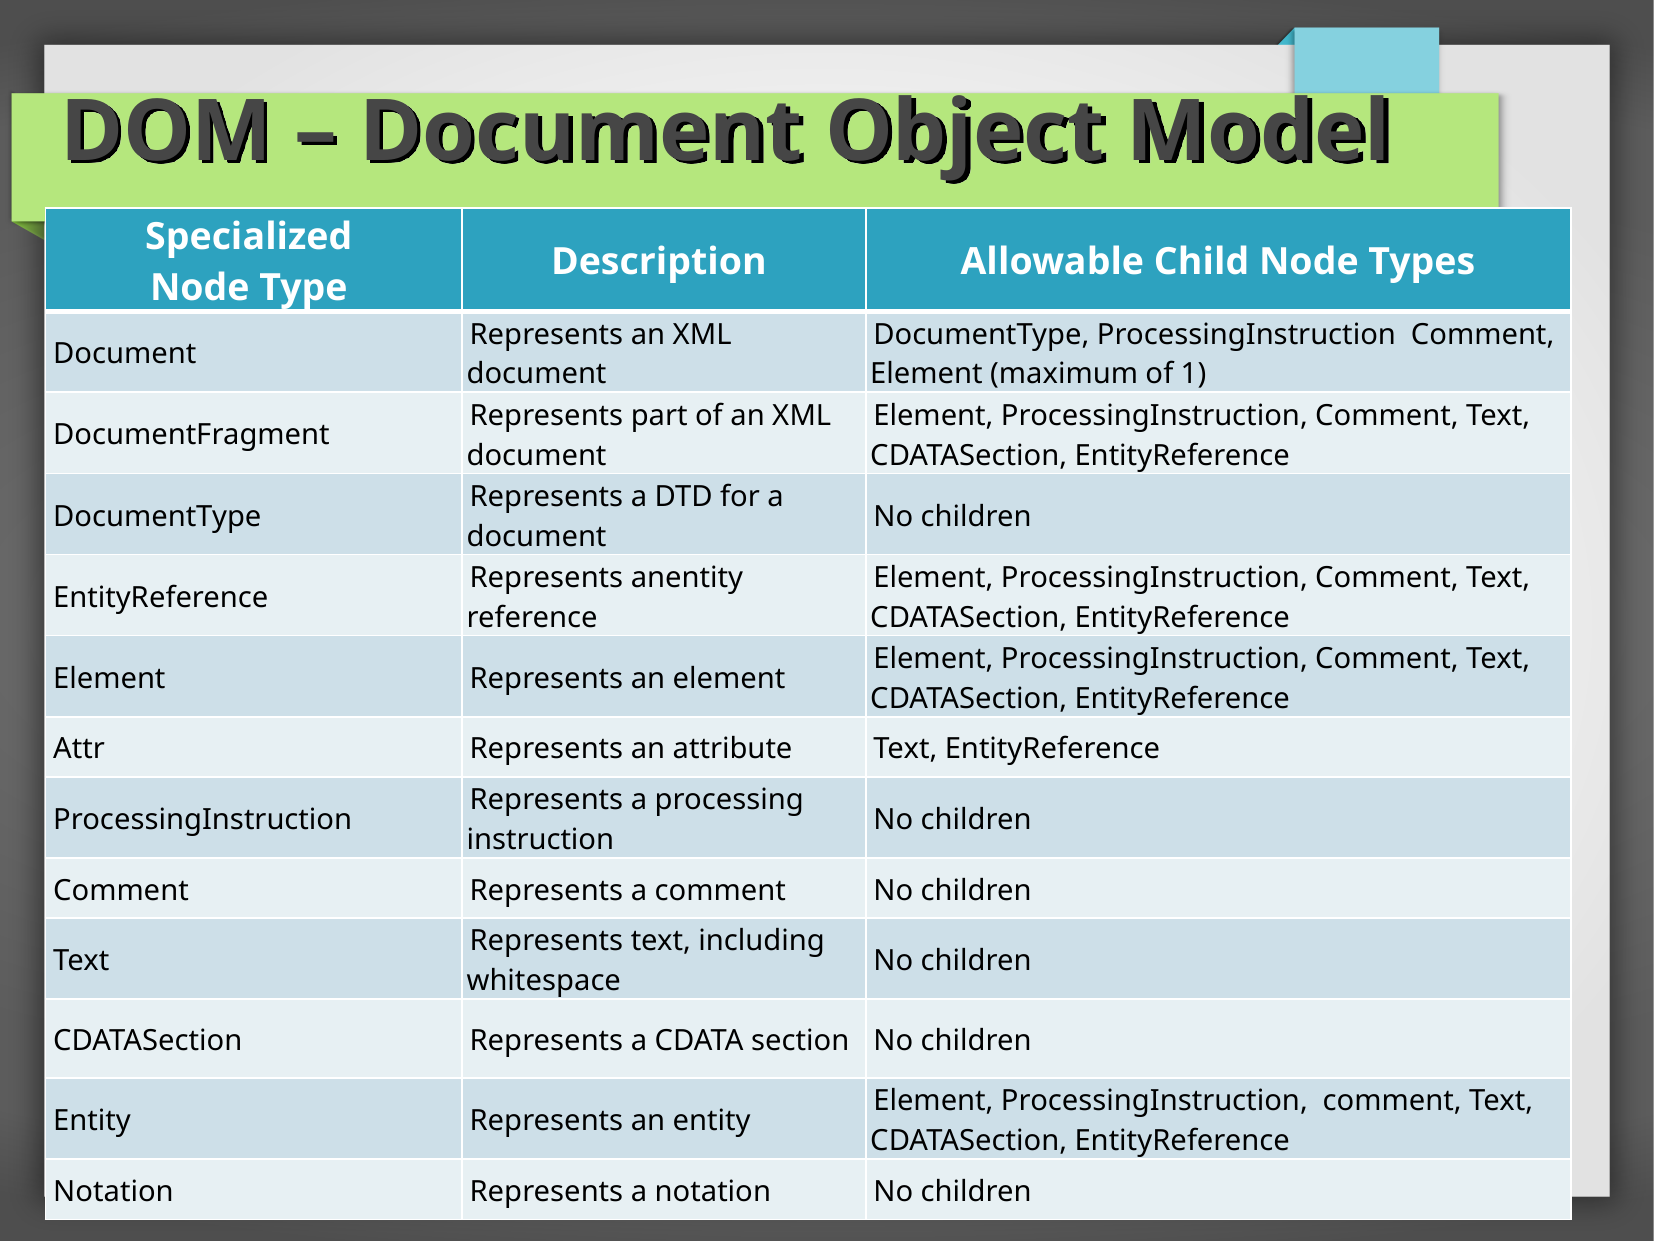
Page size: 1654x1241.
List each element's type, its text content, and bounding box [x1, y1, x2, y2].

table_cell Represents a comment [463, 859, 865, 917]
table_cell No children [867, 778, 1570, 857]
table_cell Comment [46, 859, 461, 917]
table_cell CDATASection [46, 1000, 461, 1077]
table_cell Text, EntityReference [867, 718, 1570, 776]
table_cell No children [867, 859, 1570, 917]
table_cell Represents a processing instruction [463, 778, 865, 857]
table_cell Represents an entity [463, 1079, 865, 1158]
table_cell ProcessingInstruction [46, 778, 461, 857]
table_cell Entity [46, 1079, 461, 1158]
table_cell DocumentType, ProcessingInstruction Comment, Element (maximum of 1) [867, 314, 1570, 391]
table_cell EntityReference [46, 555, 461, 635]
table_cell Notation [46, 1160, 461, 1219]
table_cell Represents an attribute [463, 718, 865, 776]
table_cell Text [46, 919, 461, 998]
table_cell Attr [46, 718, 461, 776]
table_cell Element, ProcessingInstruction, Comment, Text, CDATASection, EntityReference [867, 636, 1570, 716]
table_cell Represents an XML document [463, 314, 865, 391]
table_cell DocumentType [46, 474, 461, 554]
table_cell Represents text, including whitespace [463, 919, 865, 998]
table_cell DocumentFragment [46, 393, 461, 473]
table_cell Represents a notation [463, 1160, 865, 1219]
table_cell No children [867, 919, 1570, 998]
table_cell Element, ProcessingInstruction, Comment, Text, CDATASection, EntityReference [867, 555, 1570, 635]
table_cell No children [867, 474, 1570, 554]
table_cell Represents an element [463, 636, 865, 716]
picture [0, 0, 1654, 1241]
table_header Description [463, 209, 865, 309]
table_header Specialized Node Type [46, 209, 461, 309]
table_cell Represents part of an XML document [463, 393, 865, 473]
table_header Allowable Child Node Types [867, 209, 1570, 309]
title DOM – Document Object Model [45, 22, 1534, 207]
table_cell Element, ProcessingInstruction, Comment, Text, CDATASection, EntityReference [867, 393, 1570, 473]
table_cell No children [867, 1160, 1570, 1219]
table_cell Represents a DTD for a document [463, 474, 865, 554]
table_cell Document [46, 314, 461, 391]
table_cell Represents a CDATA section [463, 1000, 865, 1077]
table_cell Represents anentity reference [463, 555, 865, 635]
table_cell Element [46, 636, 461, 716]
table_cell No children [867, 1000, 1570, 1077]
table_cell Element, ProcessingInstruction, comment, Text, CDATASection, EntityReference [867, 1079, 1570, 1158]
